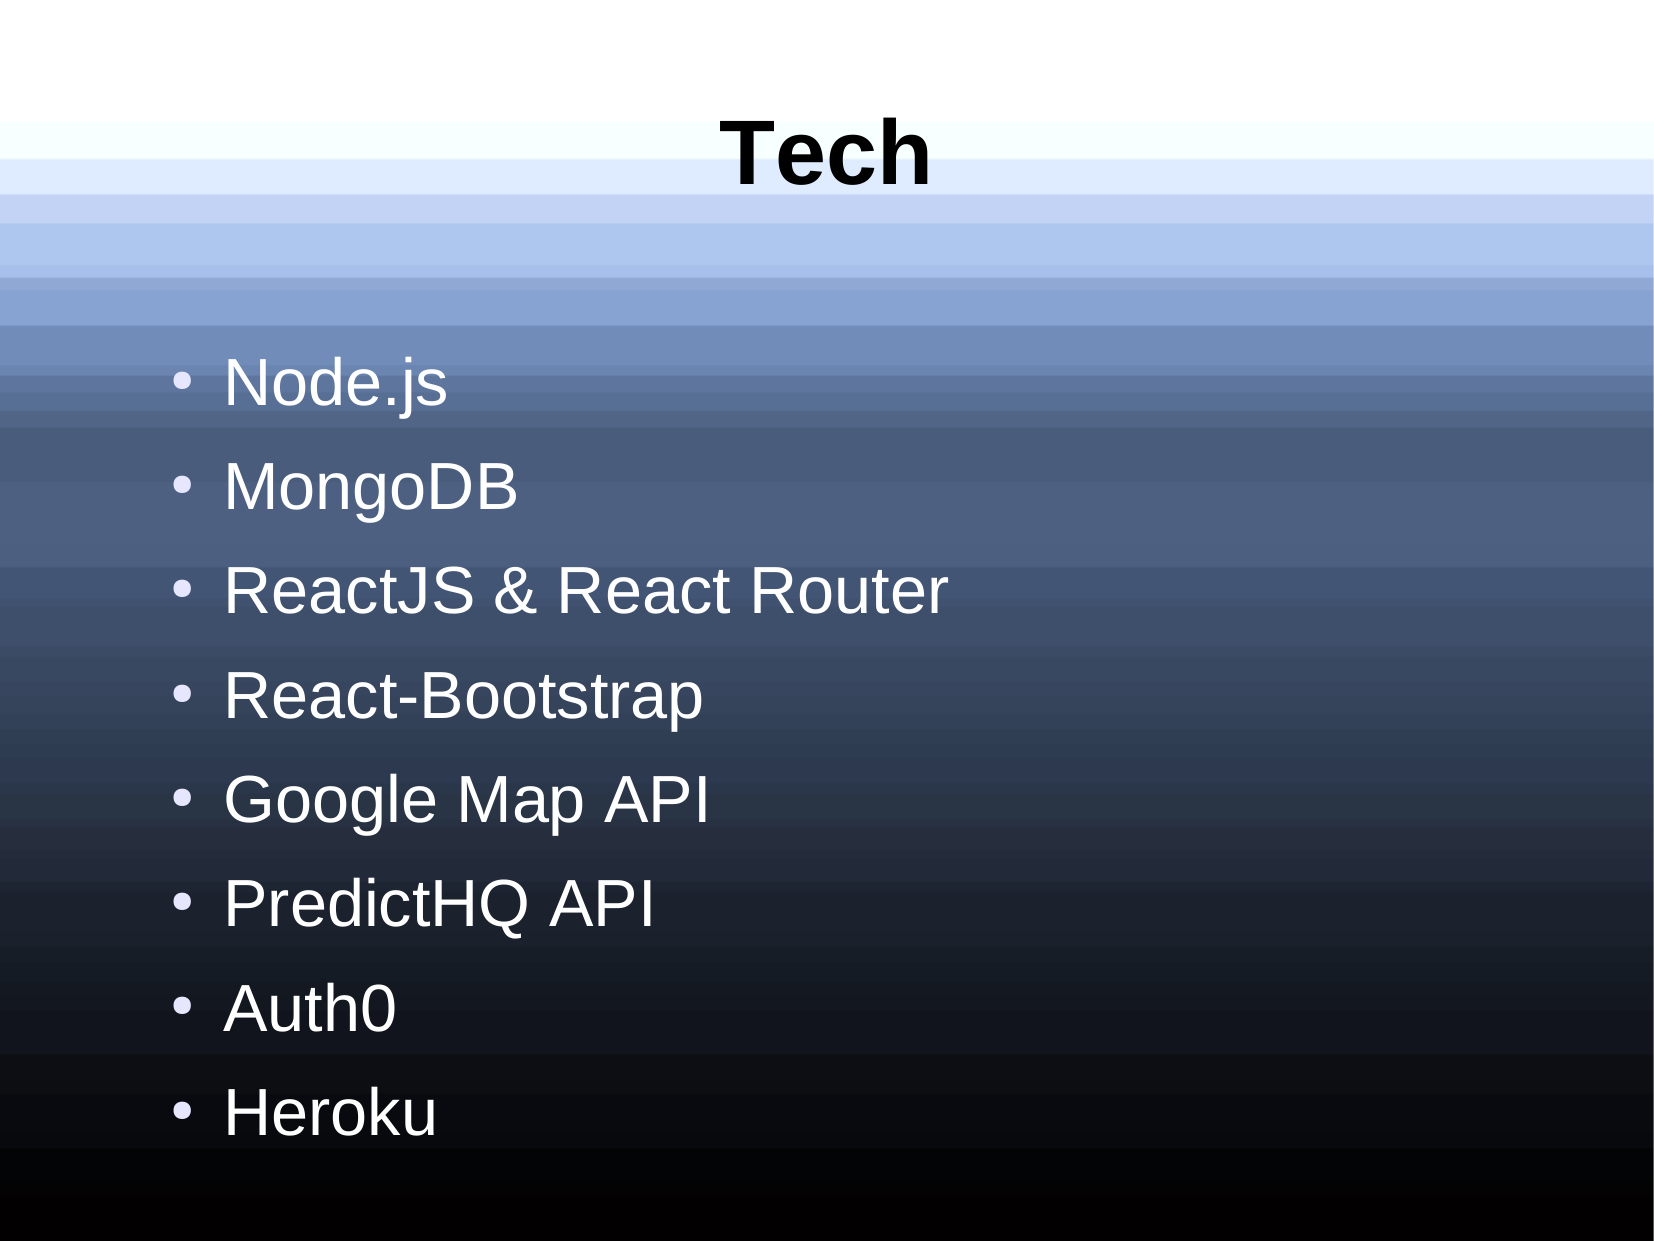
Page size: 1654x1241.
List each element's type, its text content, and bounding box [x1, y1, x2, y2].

list Node.js MongoDB ReactJS & React Router React-Bootstrap Google Map API PredictHQ API Auth0 Heroku [152, 344, 1534, 1150]
picture [0, 0, 1654, 1241]
title Tech [82, 49, 1571, 257]
